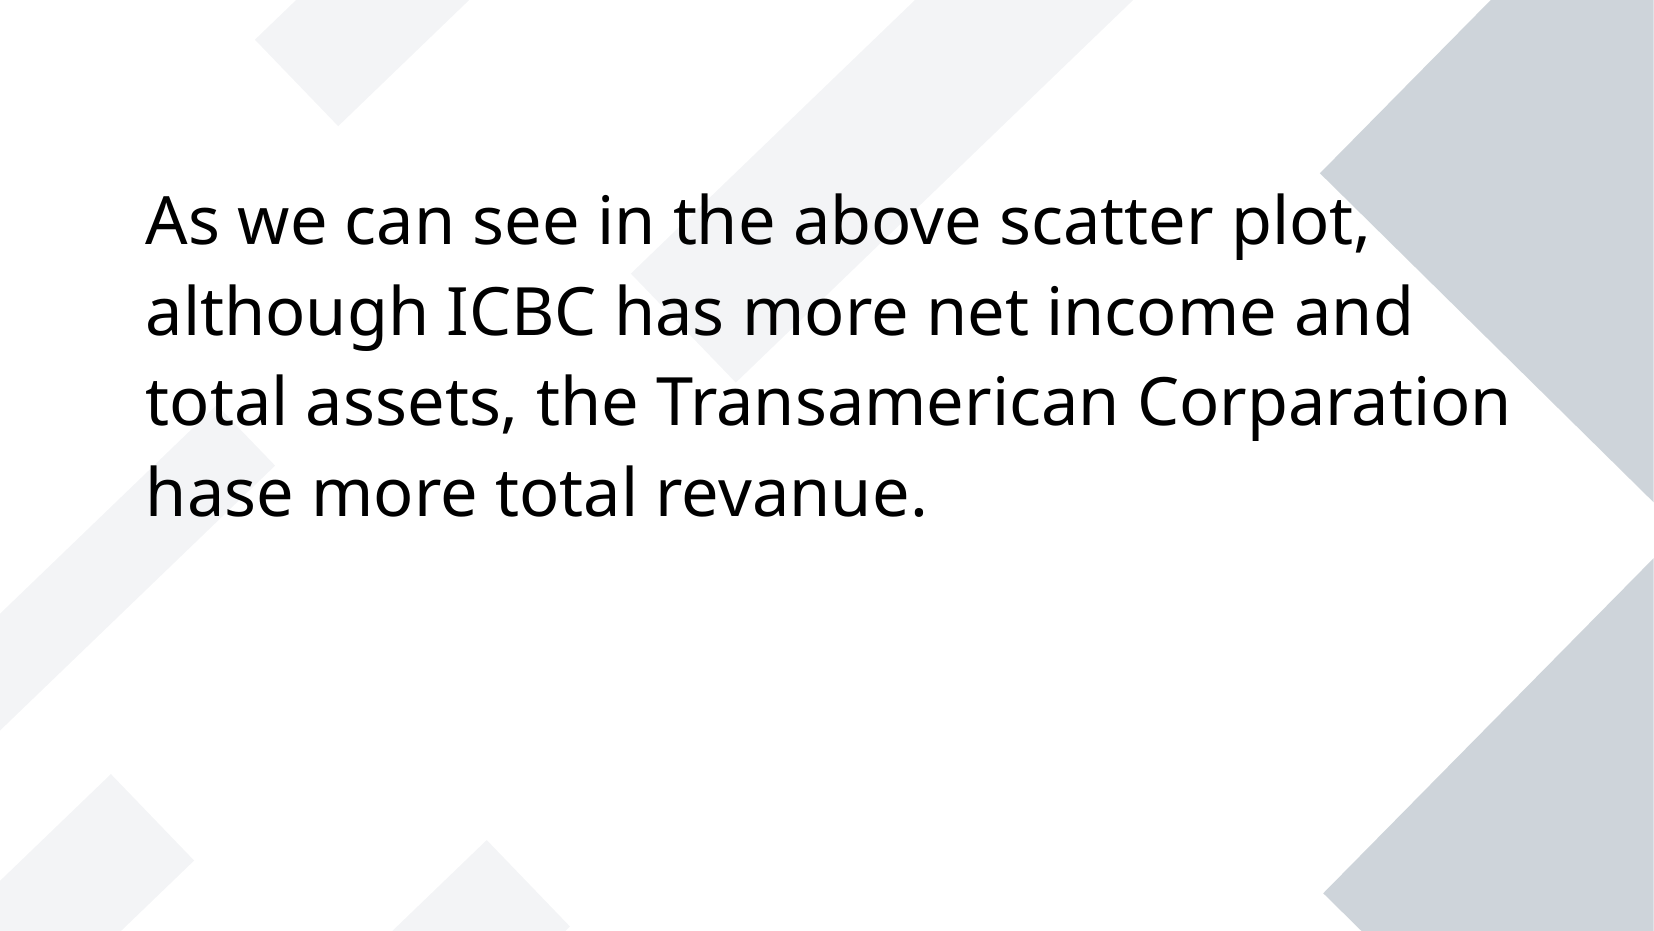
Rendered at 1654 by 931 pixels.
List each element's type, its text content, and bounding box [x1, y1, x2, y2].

list As we can see in the above scatter plot, although ICBC has more net income and total assets, the Transamerican Corparation hase more total revanue. [75, 173, 1564, 713]
